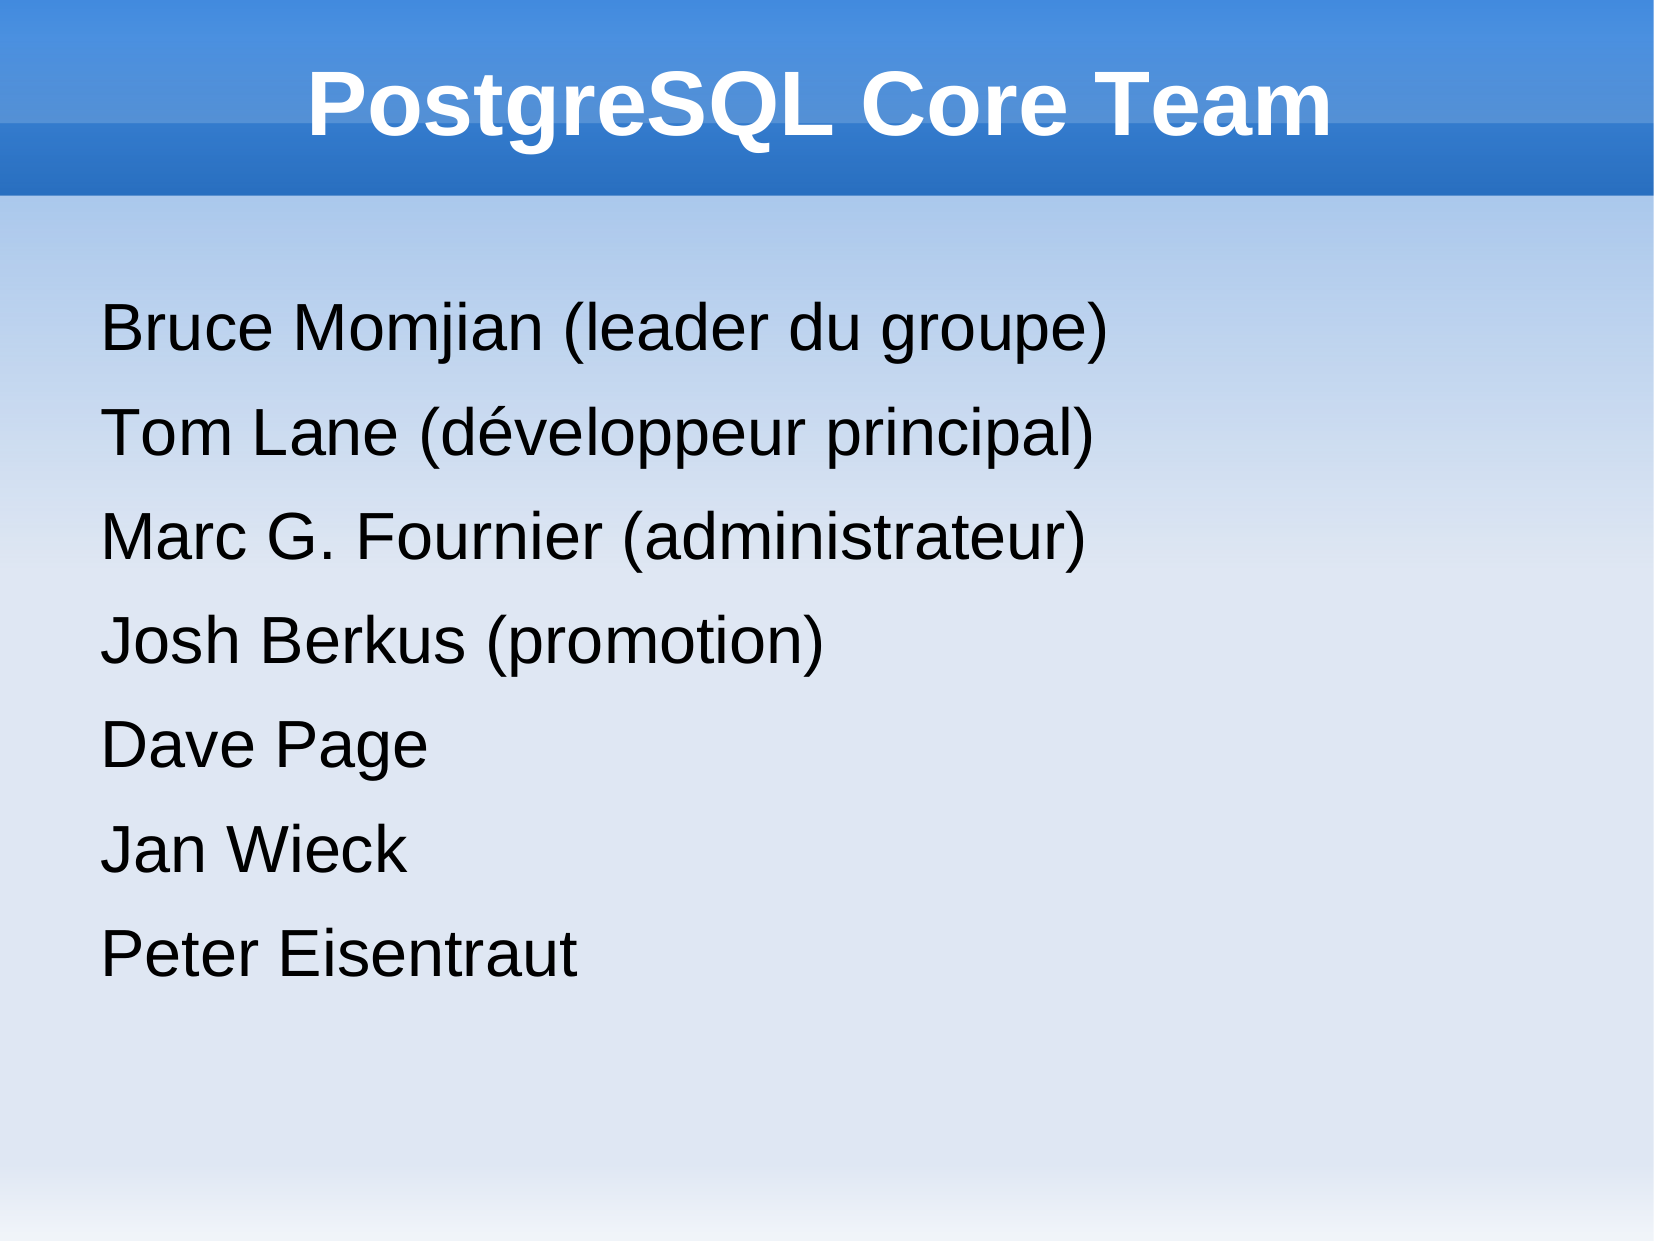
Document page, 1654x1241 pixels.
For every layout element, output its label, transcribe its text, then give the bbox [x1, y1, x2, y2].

title PostgreSQL Core Team [76, 7, 1565, 200]
picture [0, 0, 1654, 1241]
list Bruce Momjian (leader du groupe) Tom Lane (développeur principal) Marc G. Fournier (administrateur) Josh Berkus (promotion) Dave Page Jan Wieck Peter Eisentraut [82, 290, 1571, 1094]
